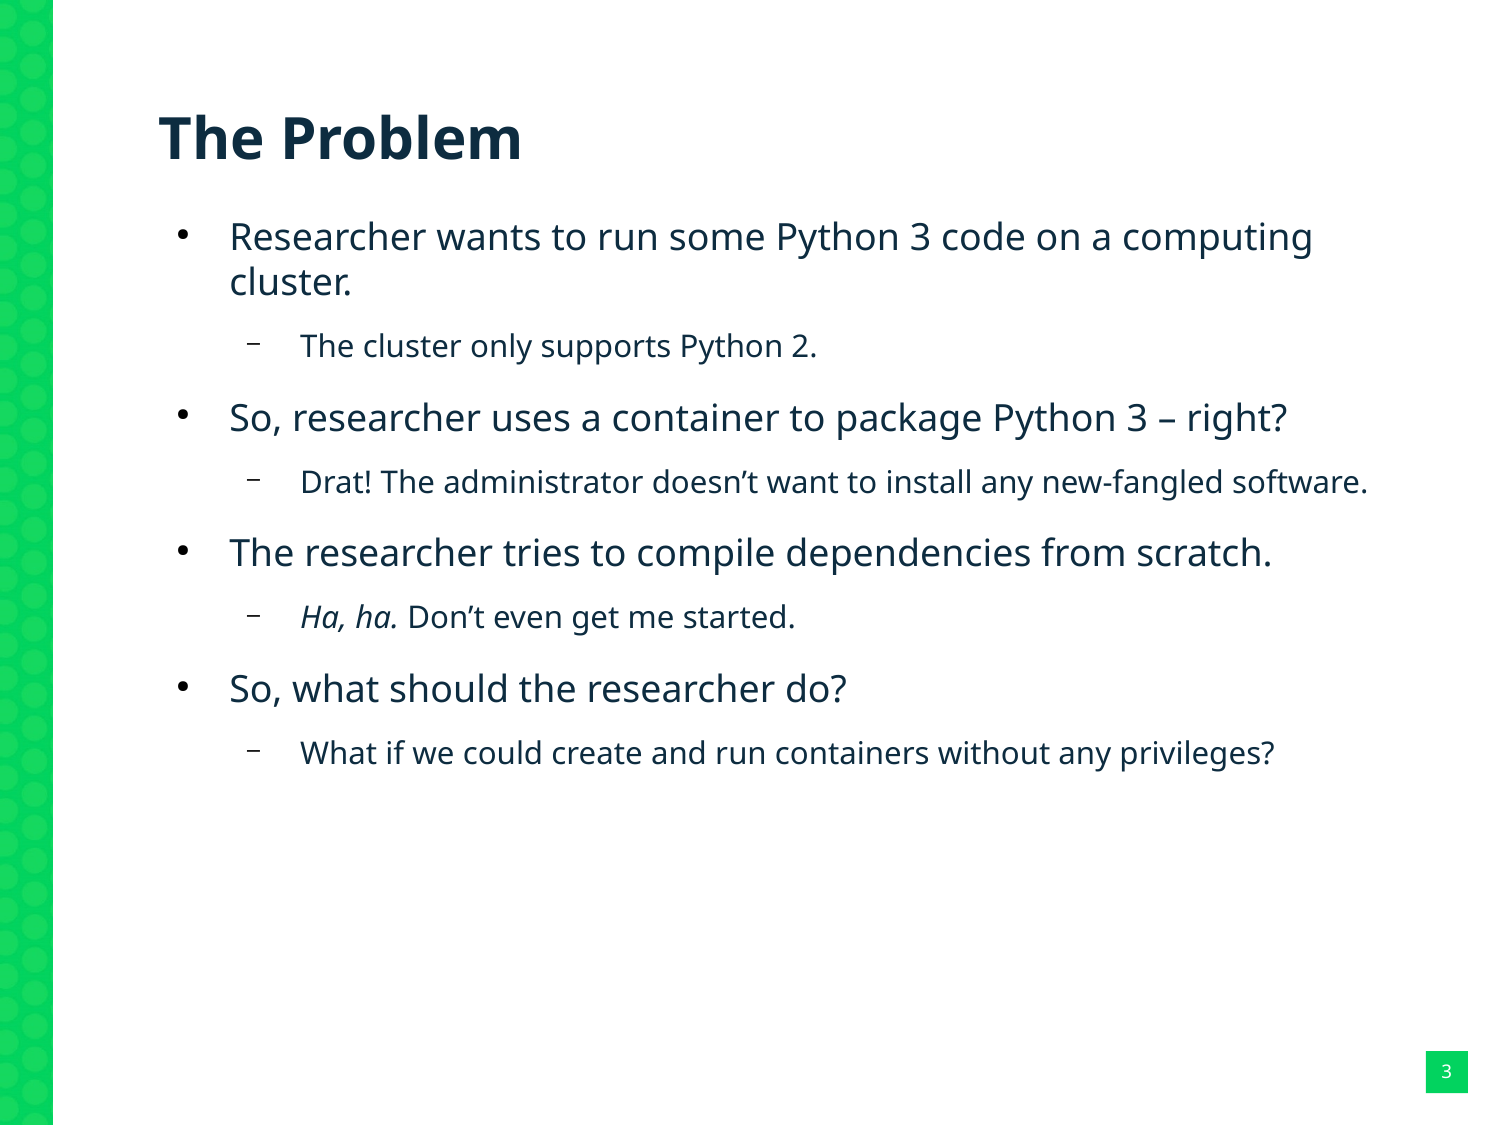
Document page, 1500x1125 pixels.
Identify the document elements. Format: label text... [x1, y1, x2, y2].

text_box <number> [1425, 1051, 1468, 1094]
picture [0, 0, 53, 1125]
title The Problem [143, 94, 1397, 180]
list Researcher wants to run some Python 3 code on a computing cluster. The cluster only supports Python 2. So, researcher uses a container to package Python 3 – right? Drat! The administrator doesn’t want to install any new-fangled software. The researcher tries to compile dependencies from scratch. Ha, ha. Don’t even get me started. So, what should the researcher do? What if we could create and run containers without any privileges? [143, 205, 1397, 1021]
